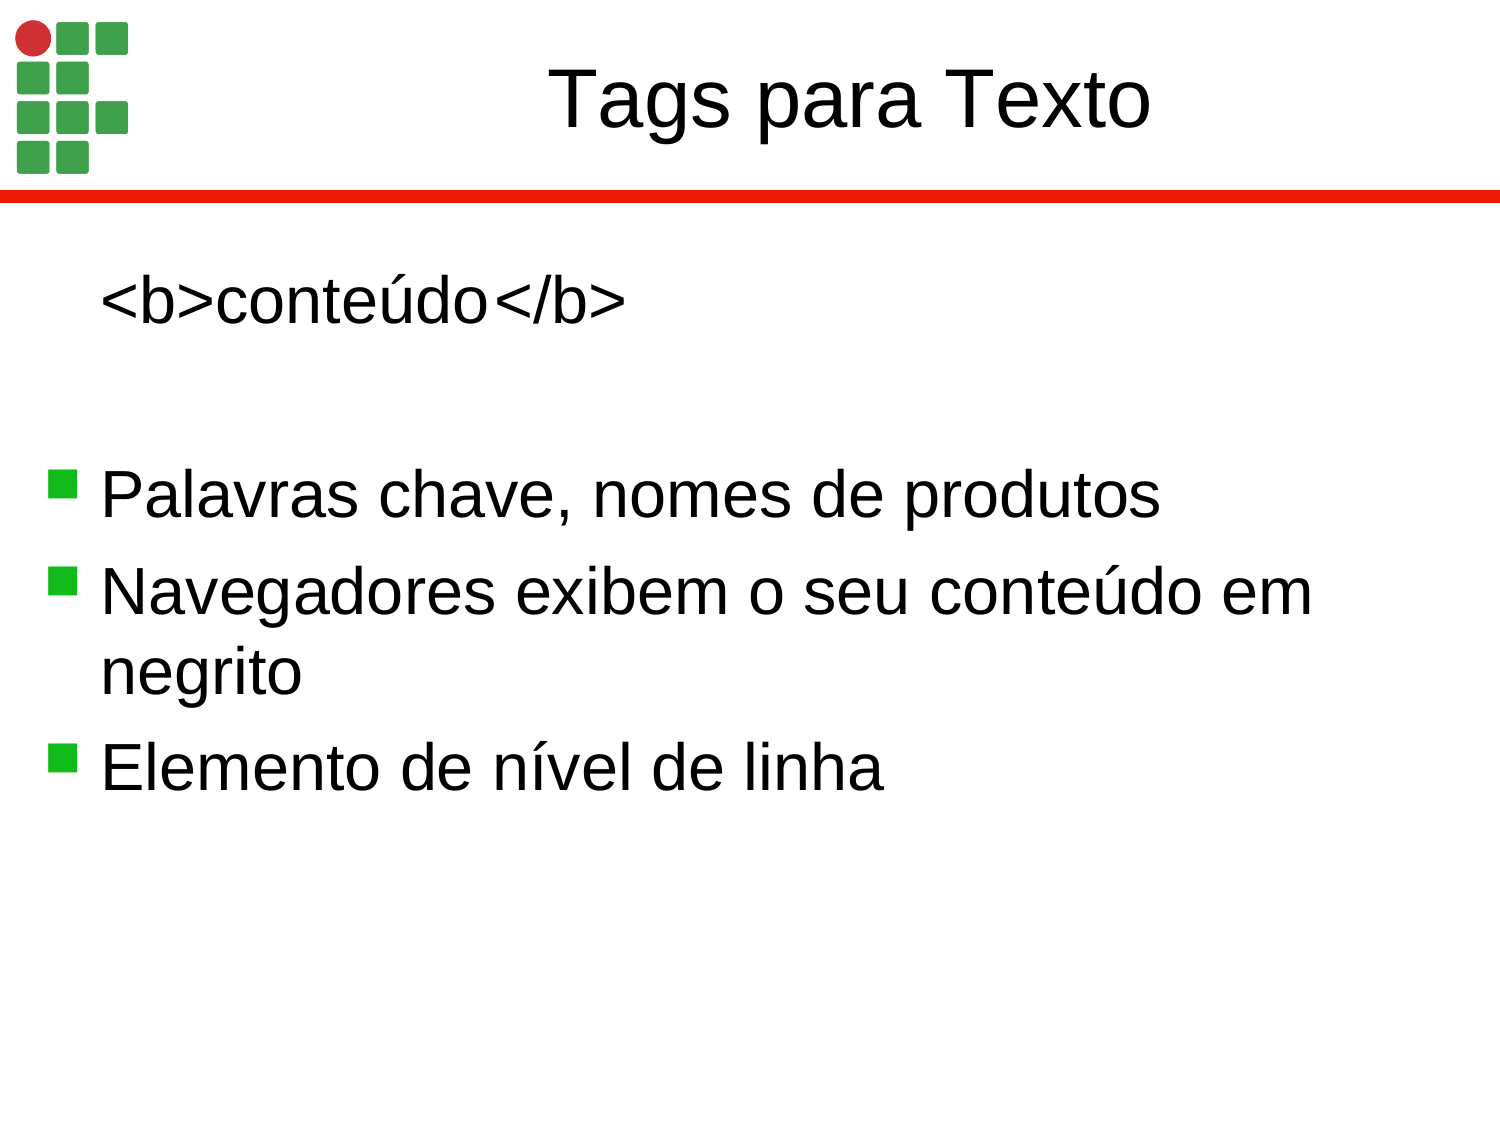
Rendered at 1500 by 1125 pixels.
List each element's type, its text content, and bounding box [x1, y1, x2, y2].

title Tags para Texto [230, 0, 1471, 202]
picture [14, 16, 130, 178]
list <b>conteúdo </b> Palavras chave, nomes de produtos Navegadores exibem o seu conteúdo em negrito Elemento de nível de linha [29, 207, 1471, 1087]
